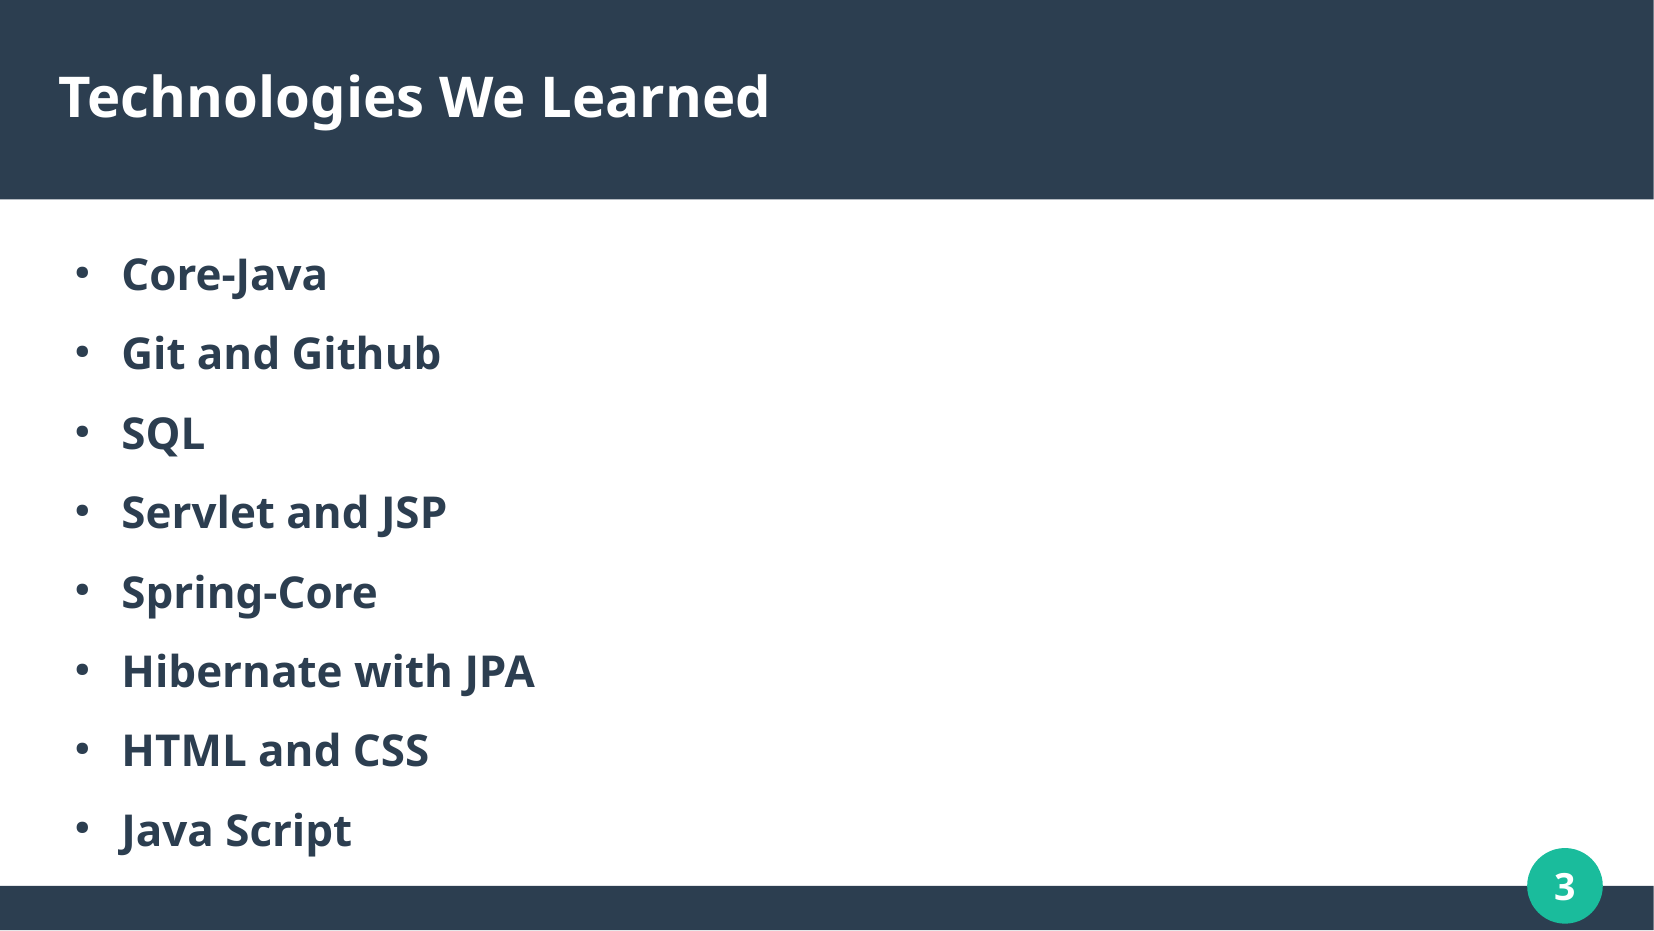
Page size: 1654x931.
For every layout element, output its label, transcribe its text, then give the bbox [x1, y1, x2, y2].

title Technologies We Learned [59, 37, 1595, 155]
list Core-Java Git and Github SQL Servlet and JSP Spring-Core Hibernate with JPA HTML and CSS Java Script [59, 243, 1595, 864]
